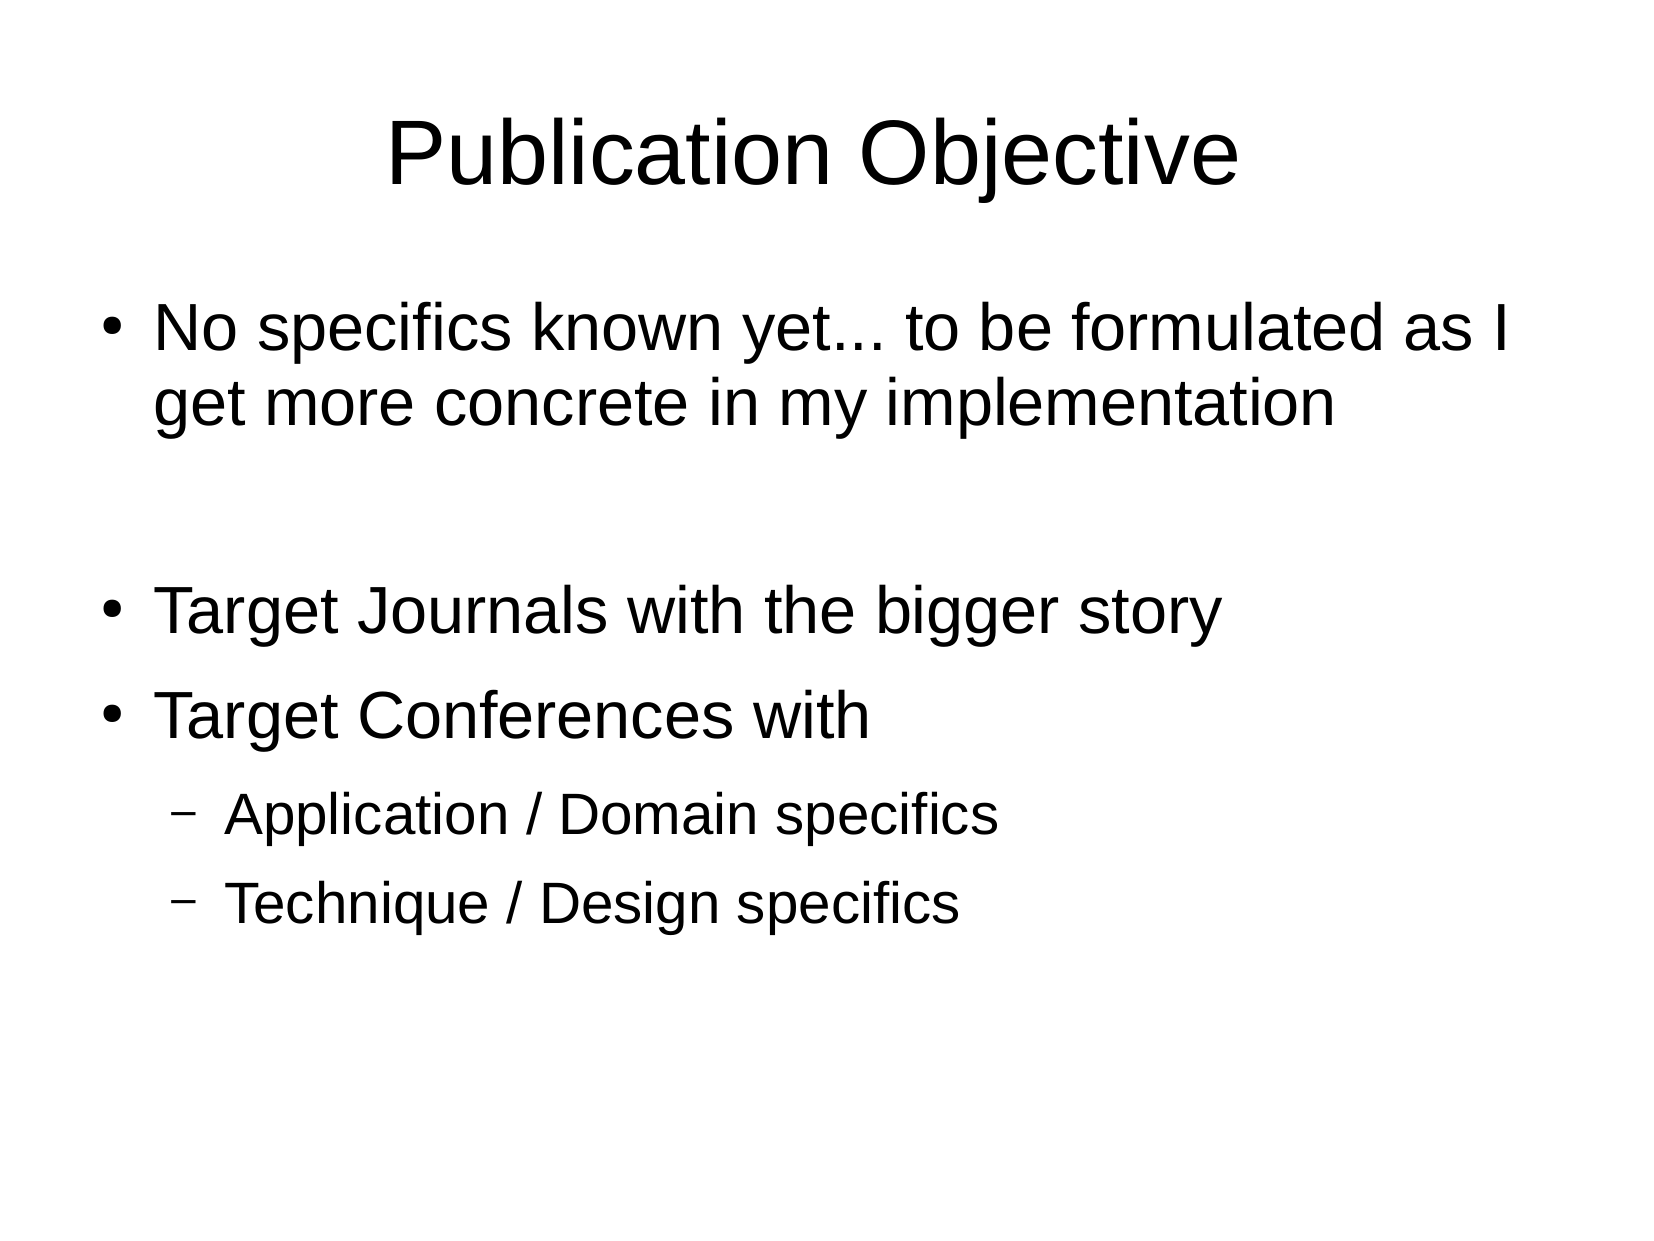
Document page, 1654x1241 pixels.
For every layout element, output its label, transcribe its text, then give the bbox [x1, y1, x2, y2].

list No specifics known yet... to be formulated as I get more concrete in my implementation Target Journals with the bigger story Target Conferences with Application / Domain specifics Technique / Design specifics [82, 290, 1571, 1010]
title Publication Objective [82, 49, 1571, 257]
